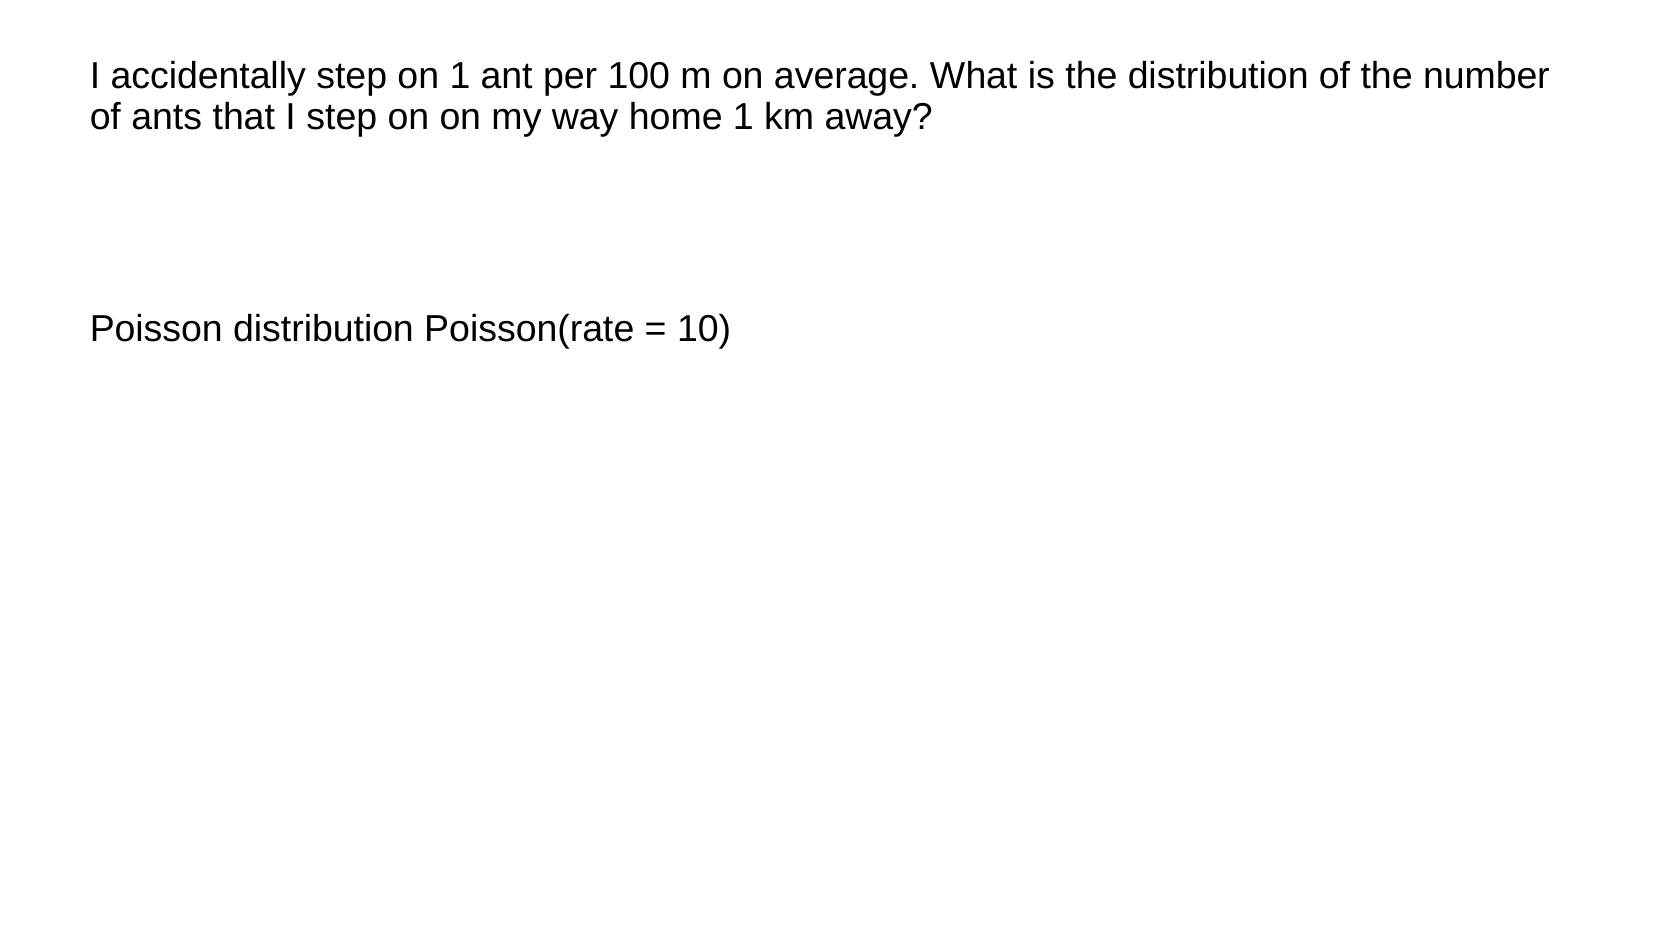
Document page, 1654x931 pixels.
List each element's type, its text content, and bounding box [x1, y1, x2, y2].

text_box Poisson distribution Poisson(rate = 10) [75, 300, 1276, 357]
text_box I accidentally step on 1 ant per 100 m on average. What is the distribution of the number of ants that I step on on my way home 1 km away? [75, 46, 1576, 146]
